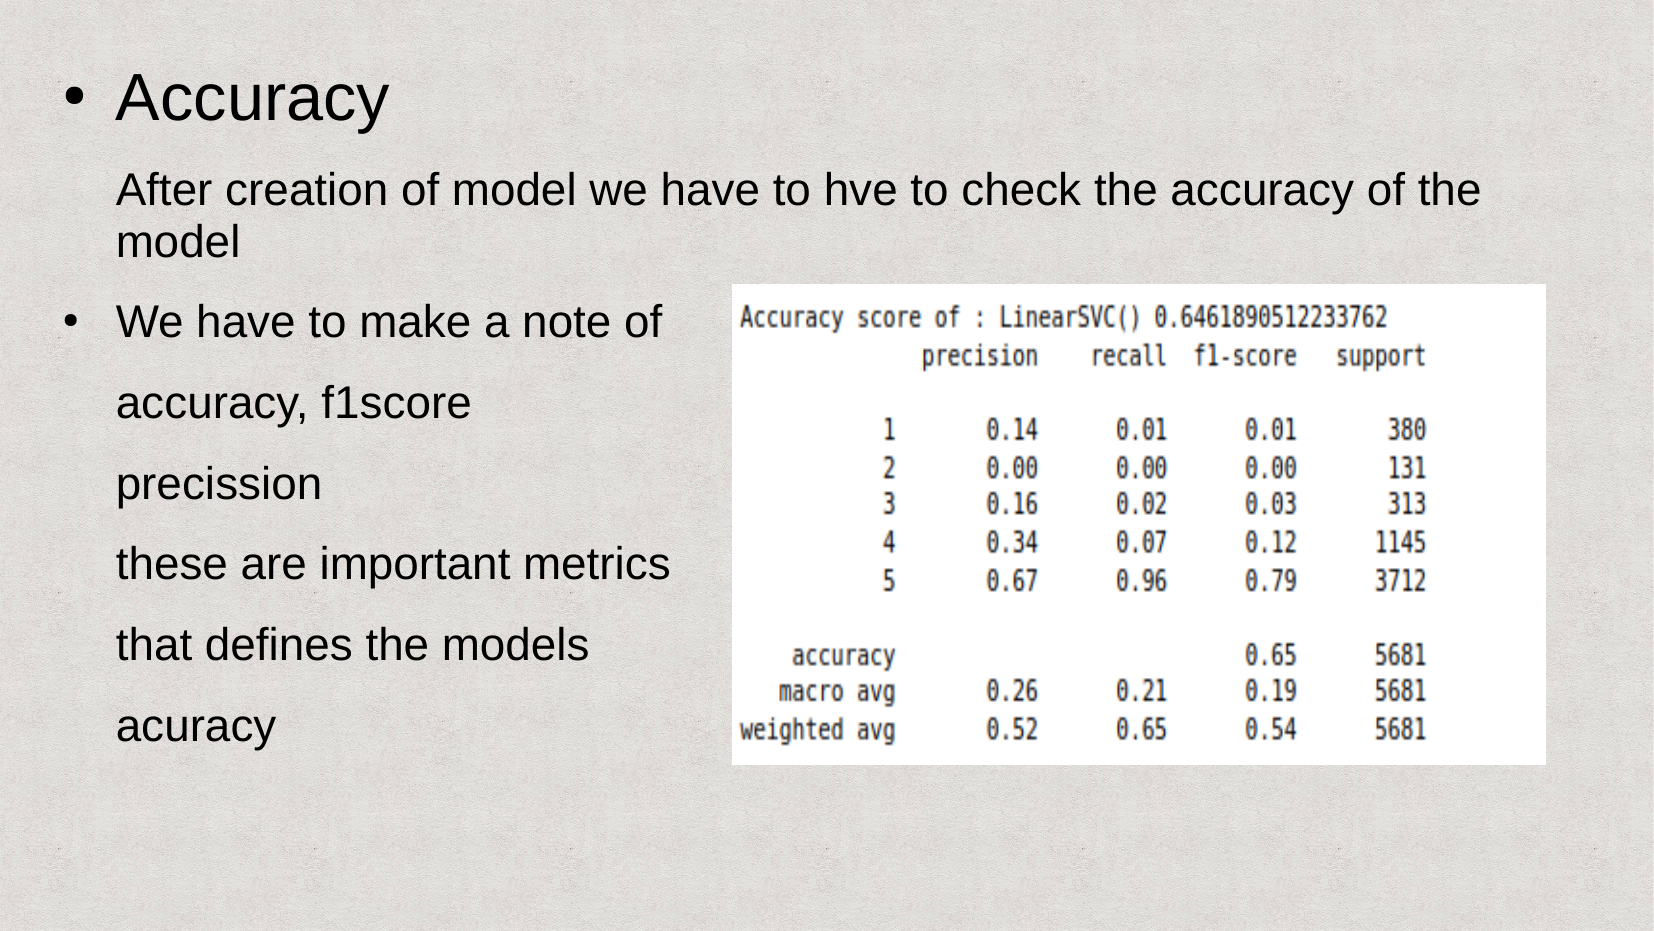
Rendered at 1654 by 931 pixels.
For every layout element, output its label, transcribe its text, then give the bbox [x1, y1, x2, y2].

picture [0, 0, 1654, 931]
list Accuracy After creation of model we have to hve to check the accuracy of the model We have to make a note of accuracy, f1score precission these are important metrics that defines the models acuracy [45, 60, 1609, 901]
